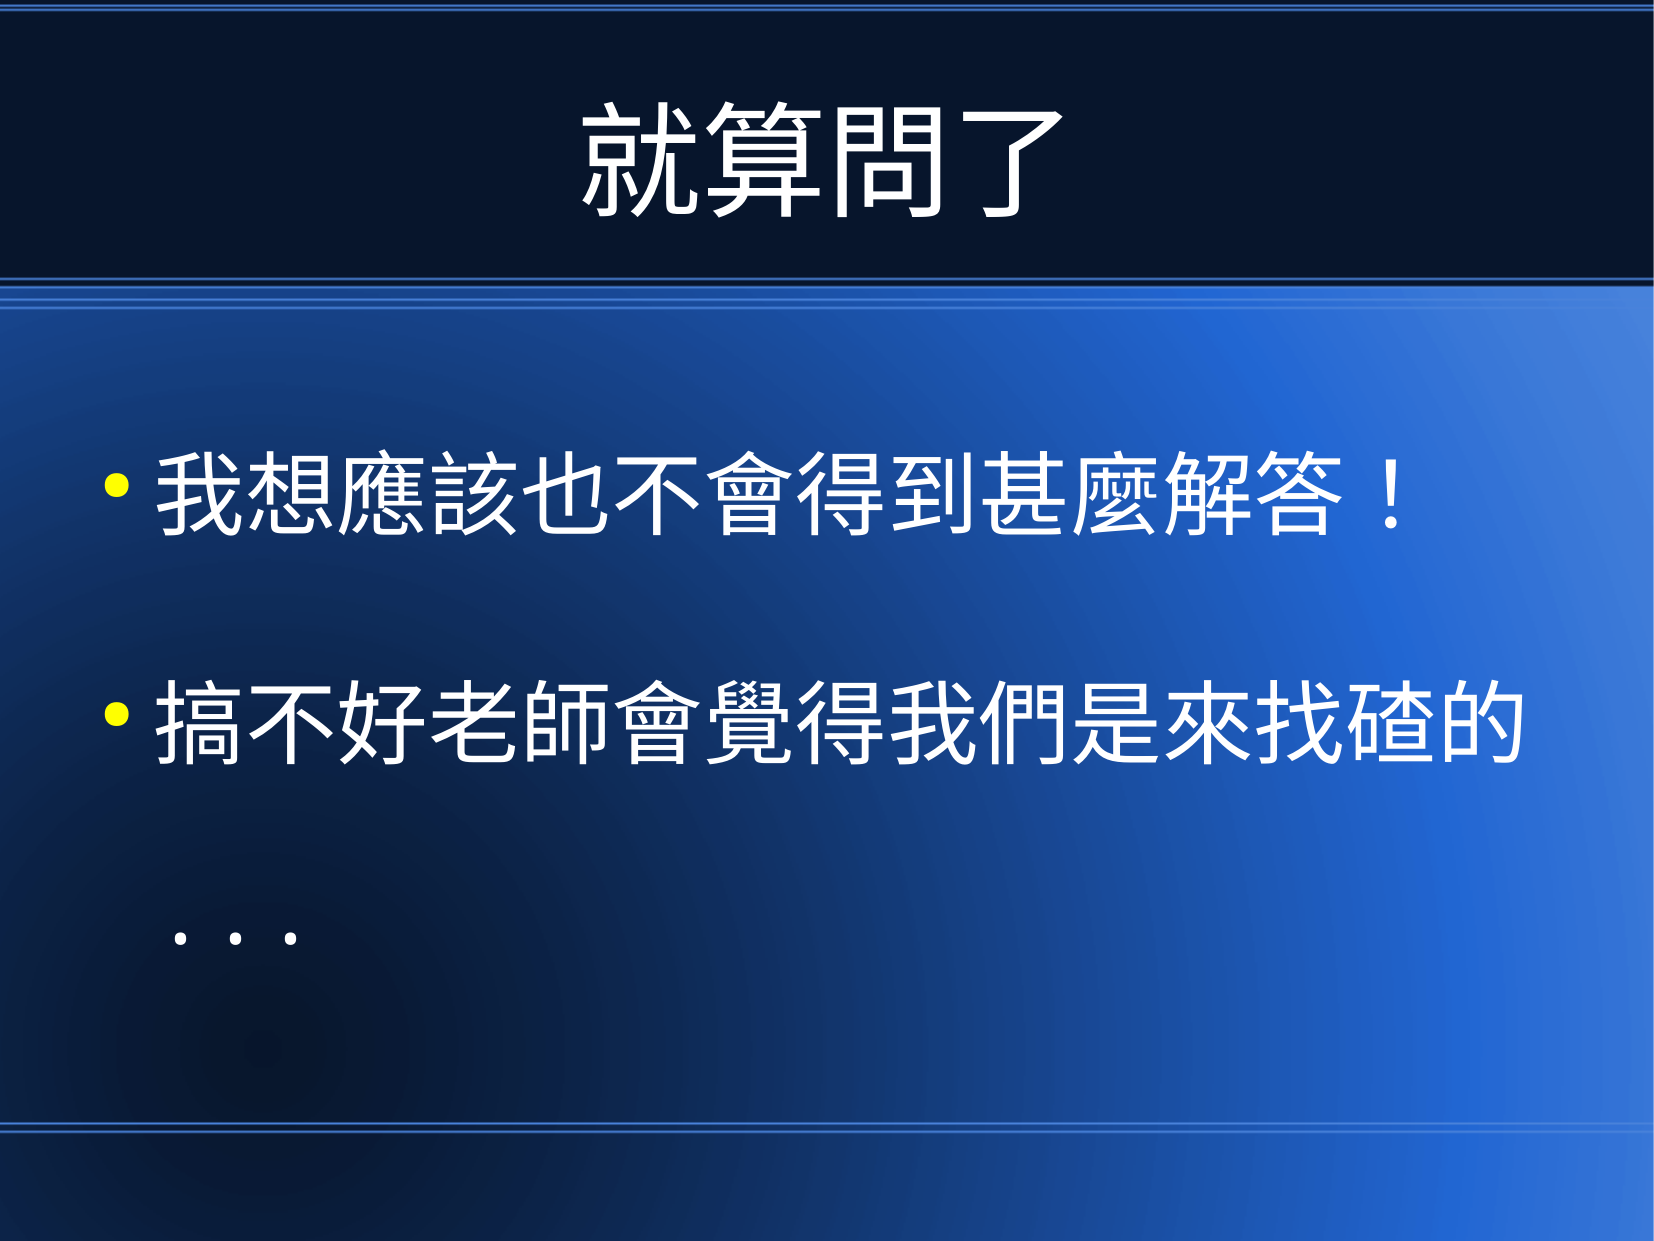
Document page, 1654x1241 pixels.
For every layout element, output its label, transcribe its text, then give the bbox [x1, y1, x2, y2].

title 就算問了 [82, 49, 1571, 257]
list 我想應該也不會得到甚麼解答！ 搞不好老師會覺得我們是來找碴的 ... [82, 355, 1571, 1241]
picture [0, 0, 1654, 1241]
